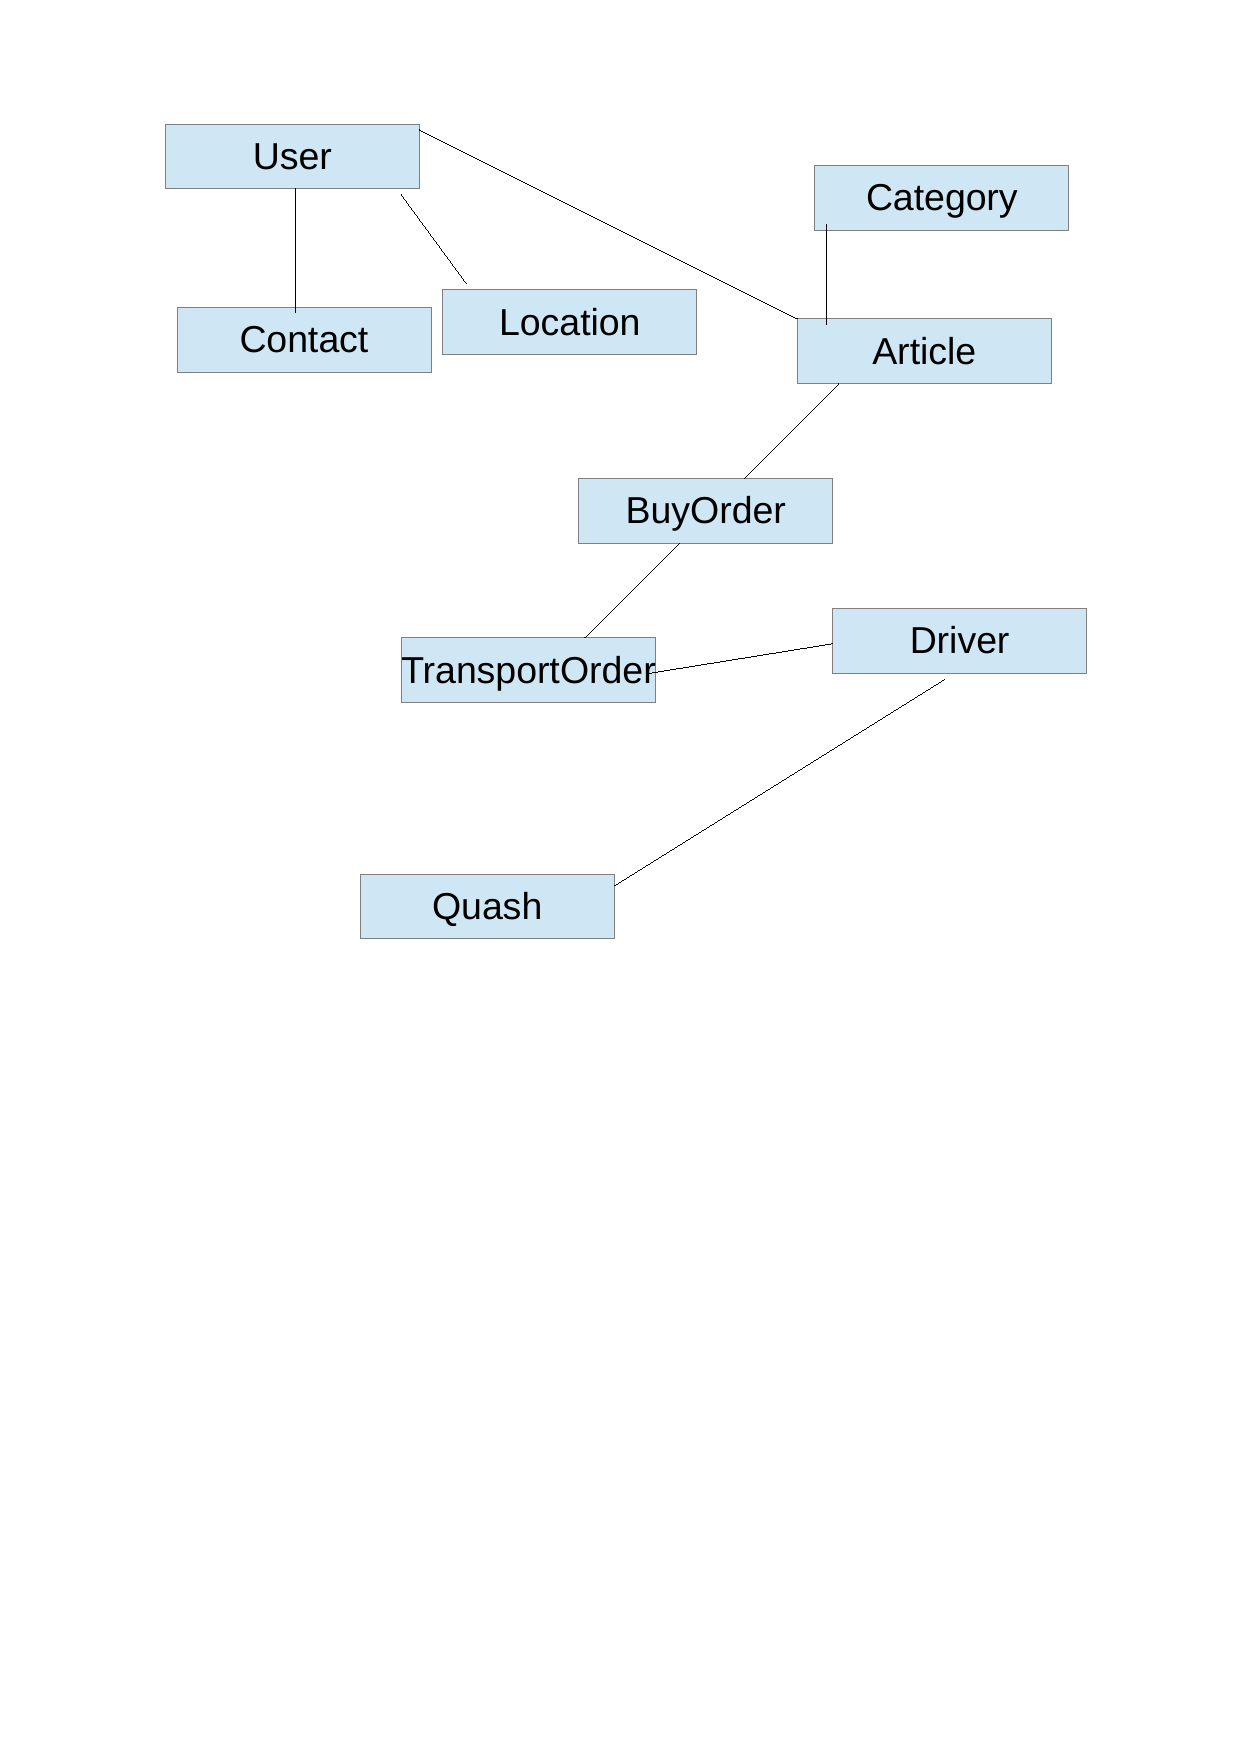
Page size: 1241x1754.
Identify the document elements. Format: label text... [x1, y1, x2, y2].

text_box User [165, 124, 420, 189]
text_box Contact [177, 307, 432, 373]
text_box TransportOrder [401, 637, 656, 703]
text_box Article [797, 318, 1052, 384]
text_box Location [442, 289, 697, 355]
text_box Category [814, 165, 1069, 231]
text_box BuyOrder [578, 478, 833, 544]
text_box Driver [832, 608, 1087, 674]
text_box Quash [360, 874, 615, 939]
